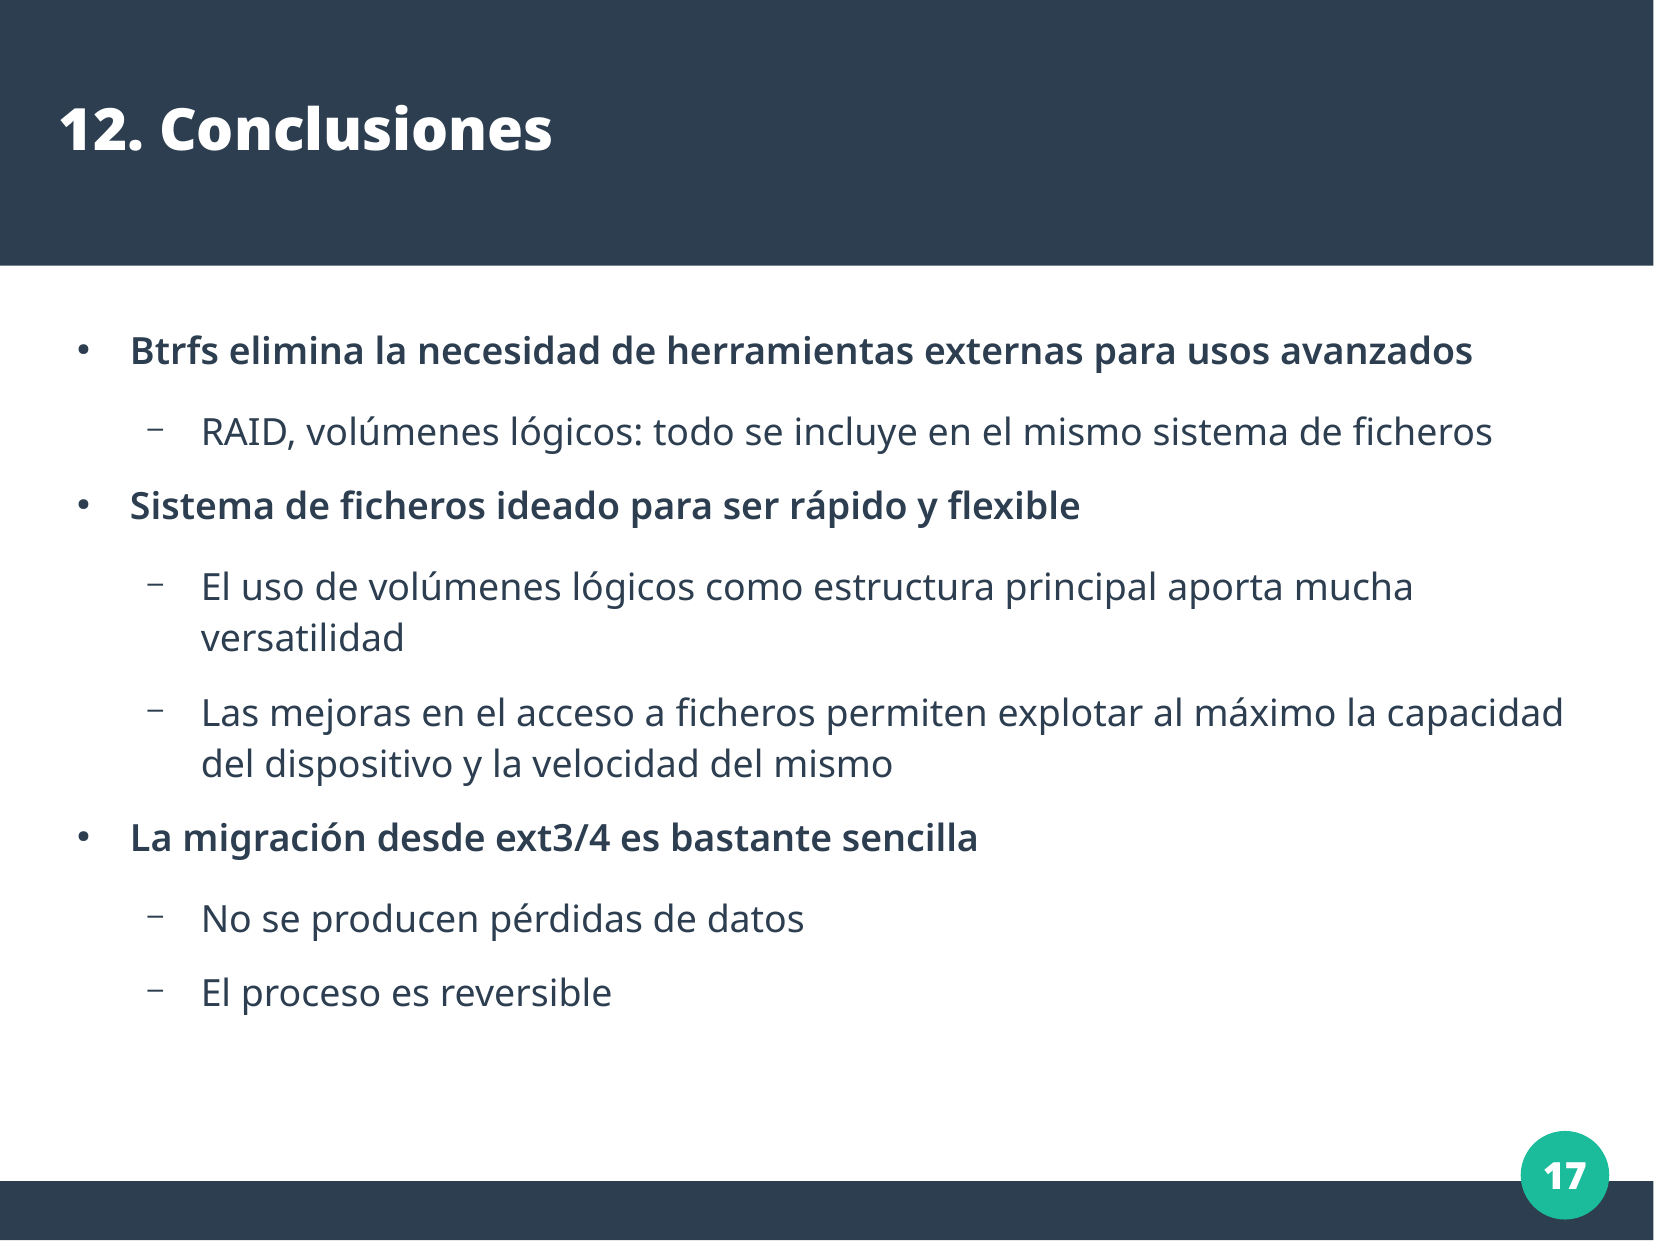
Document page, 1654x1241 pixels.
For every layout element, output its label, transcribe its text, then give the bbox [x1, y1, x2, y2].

title 12. Conclusiones [59, 49, 1595, 207]
list Btrfs elimina la necesidad de herramientas externas para usos avanzados RAID, volúmenes lógicos: todo se incluye en el mismo sistema de ficheros Sistema de ficheros ideado para ser rápido y flexible El uso de volúmenes lógicos como estructura principal aporta mucha versatilidad Las mejoras en el acceso a ficheros permiten explotar al máximo la capacidad del dispositivo y la velocidad del mismo La migración desde ext3/4 es bastante sencilla No se producen pérdidas de datos El proceso es reversible [59, 324, 1595, 1152]
